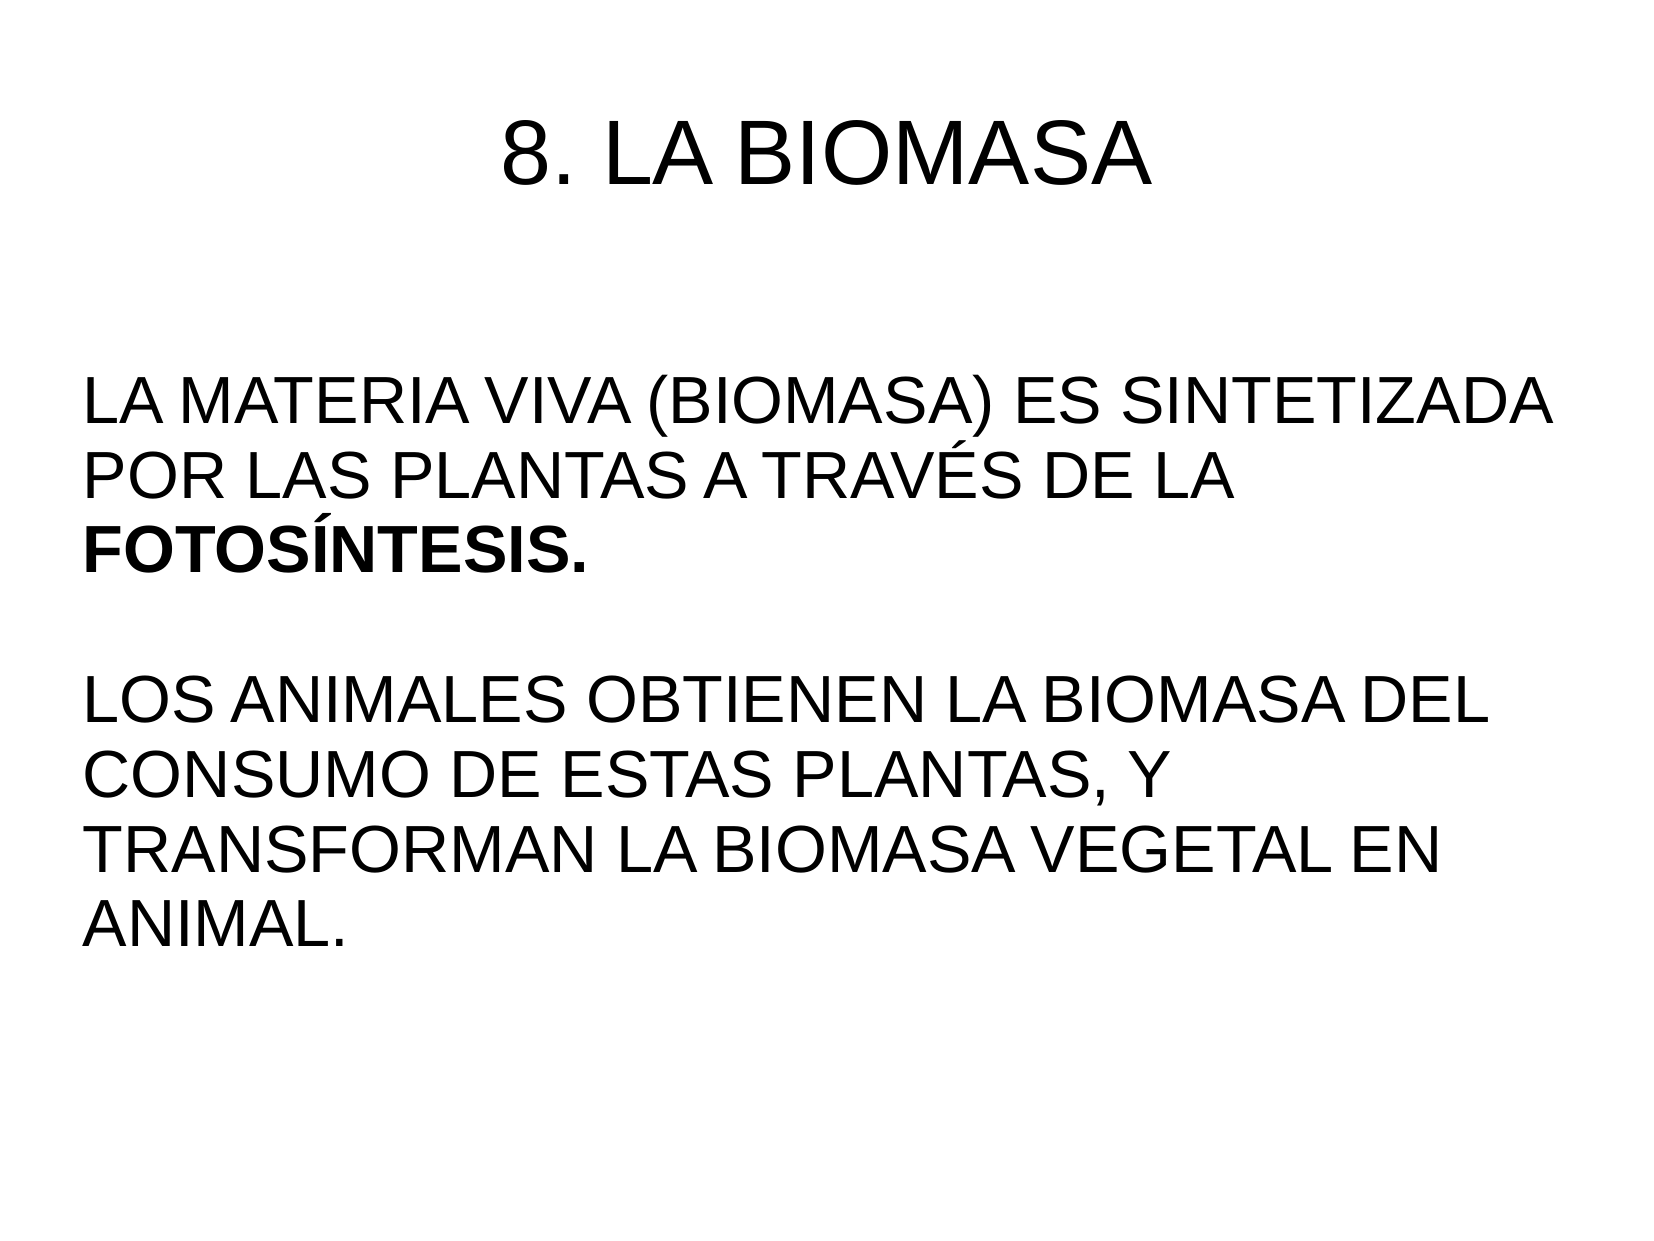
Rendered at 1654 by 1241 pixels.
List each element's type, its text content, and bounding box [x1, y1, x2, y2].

title 8. LA BIOMASA [82, 49, 1571, 257]
subtitle LA MATERIA VIVA (BIOMASA) ES SINTETIZADA POR LAS PLANTAS A TRAVÉS DE LA FOTOSÍNTESIS. LOS ANIMALES OBTIENEN LA BIOMASA DEL CONSUMO DE ESTAS PLANTAS, Y TRANSFORMAN LA BIOMASA VEGETAL EN ANIMAL. [82, 297, 1571, 1102]
